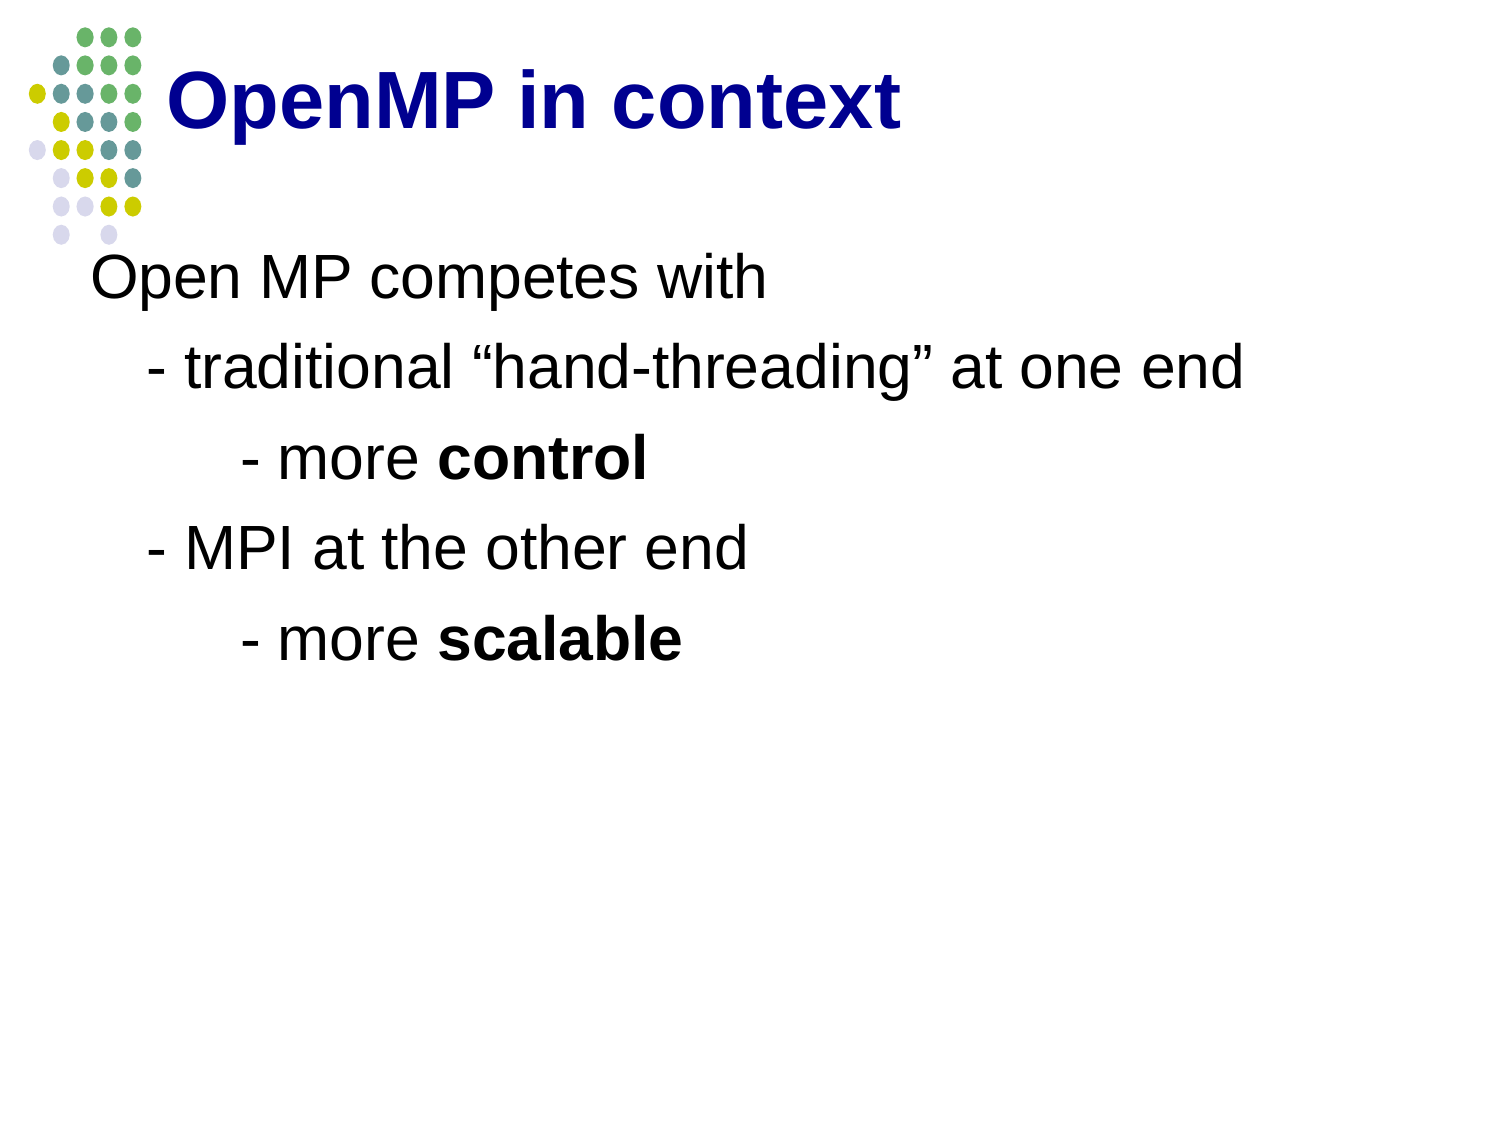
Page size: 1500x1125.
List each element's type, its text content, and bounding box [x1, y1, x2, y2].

list Open MP competes with - traditional “hand-threading” at one end - more control - MPI at the other end - more scalable [75, 228, 1426, 1006]
title OpenMP in context [151, 40, 1390, 176]
